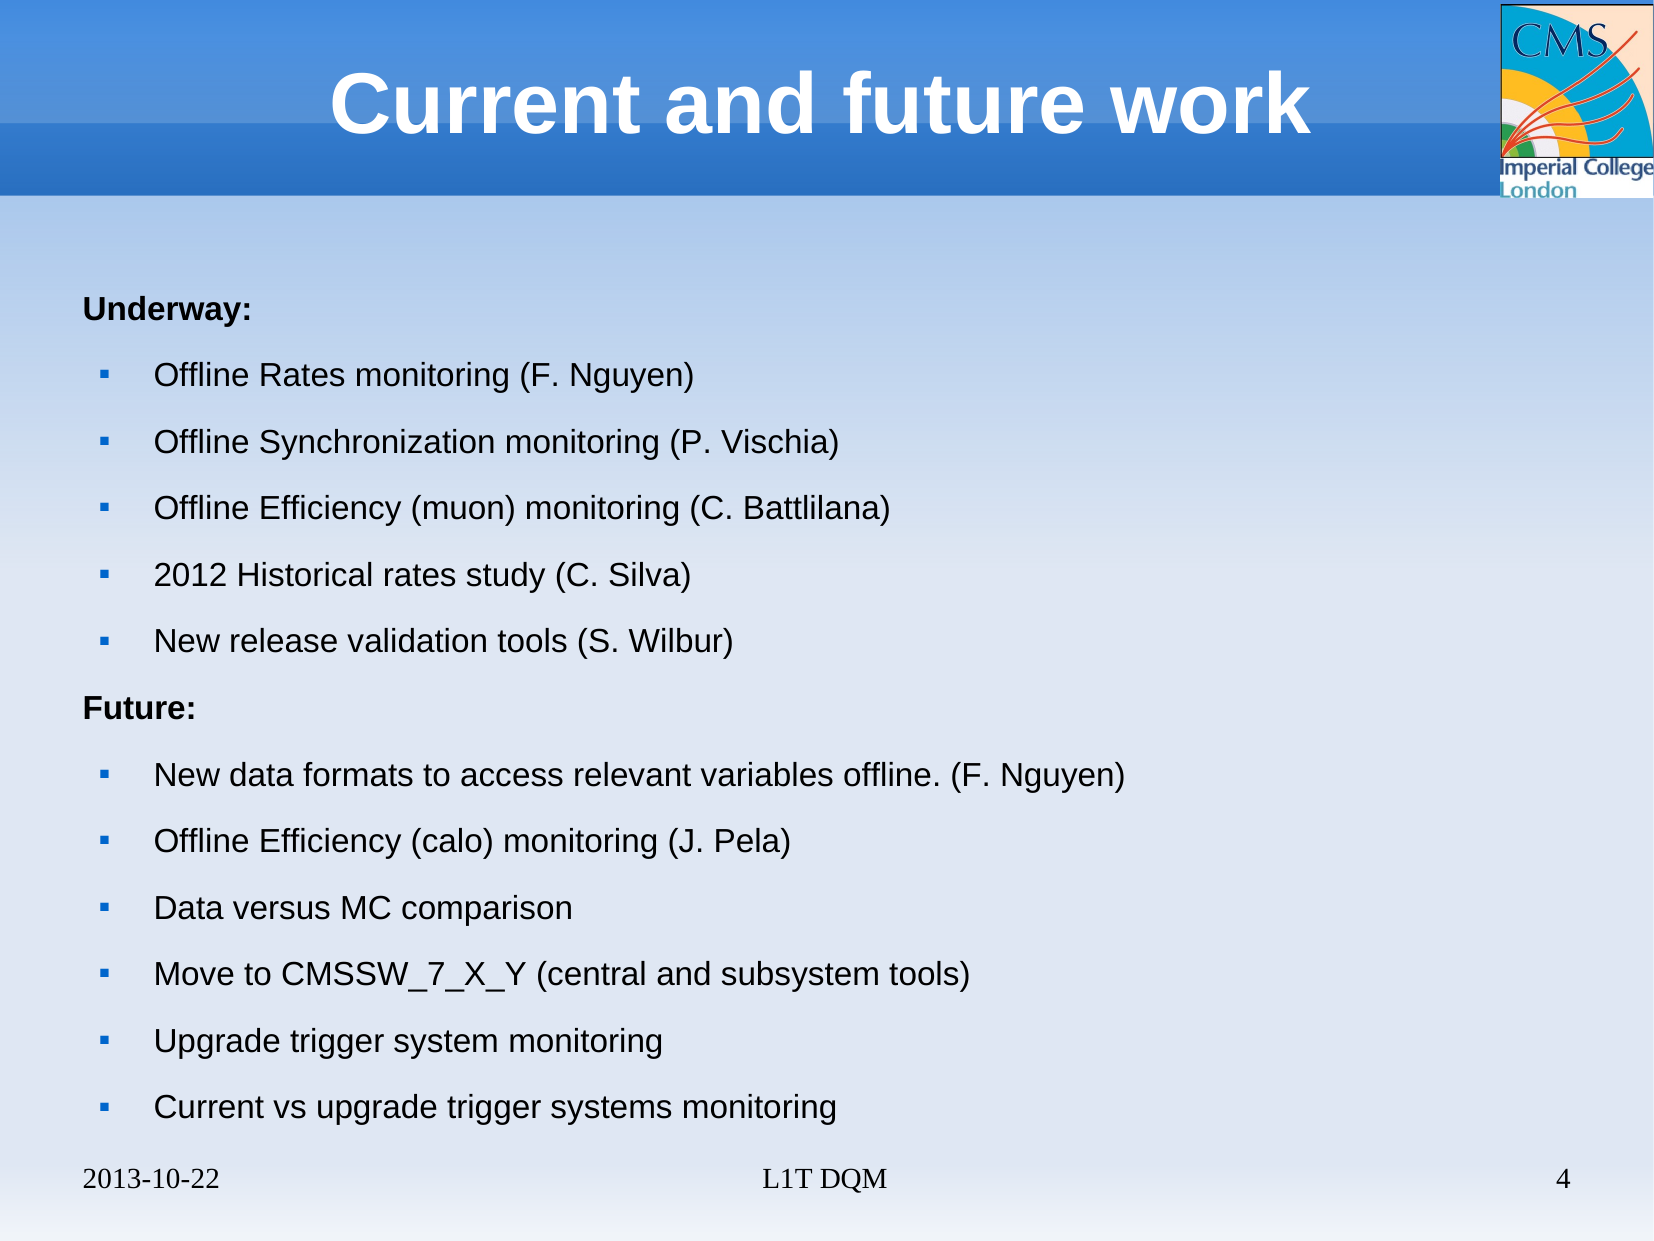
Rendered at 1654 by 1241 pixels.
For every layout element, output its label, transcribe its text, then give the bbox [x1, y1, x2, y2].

list Underway: Offline Rates monitoring (F. Nguyen) Offline Synchronization monitoring (P. Vischia) Offline Efficiency (muon) monitoring (C. Battlilana) 2012 Historical rates study (C. Silva) New release validation tools (S. Wilbur) Future: New data formats to access relevant variables offline. (F. Nguyen) Offline Efficiency (calo) monitoring (J. Pela) Data versus MC comparison Move to CMSSW_7_X_Y (central and subsystem tools) Upgrade trigger system monitoring Current vs upgrade trigger systems monitoring [82, 290, 1571, 1207]
picture [0, 0, 1654, 1241]
title Current and future work [76, 0, 1565, 208]
